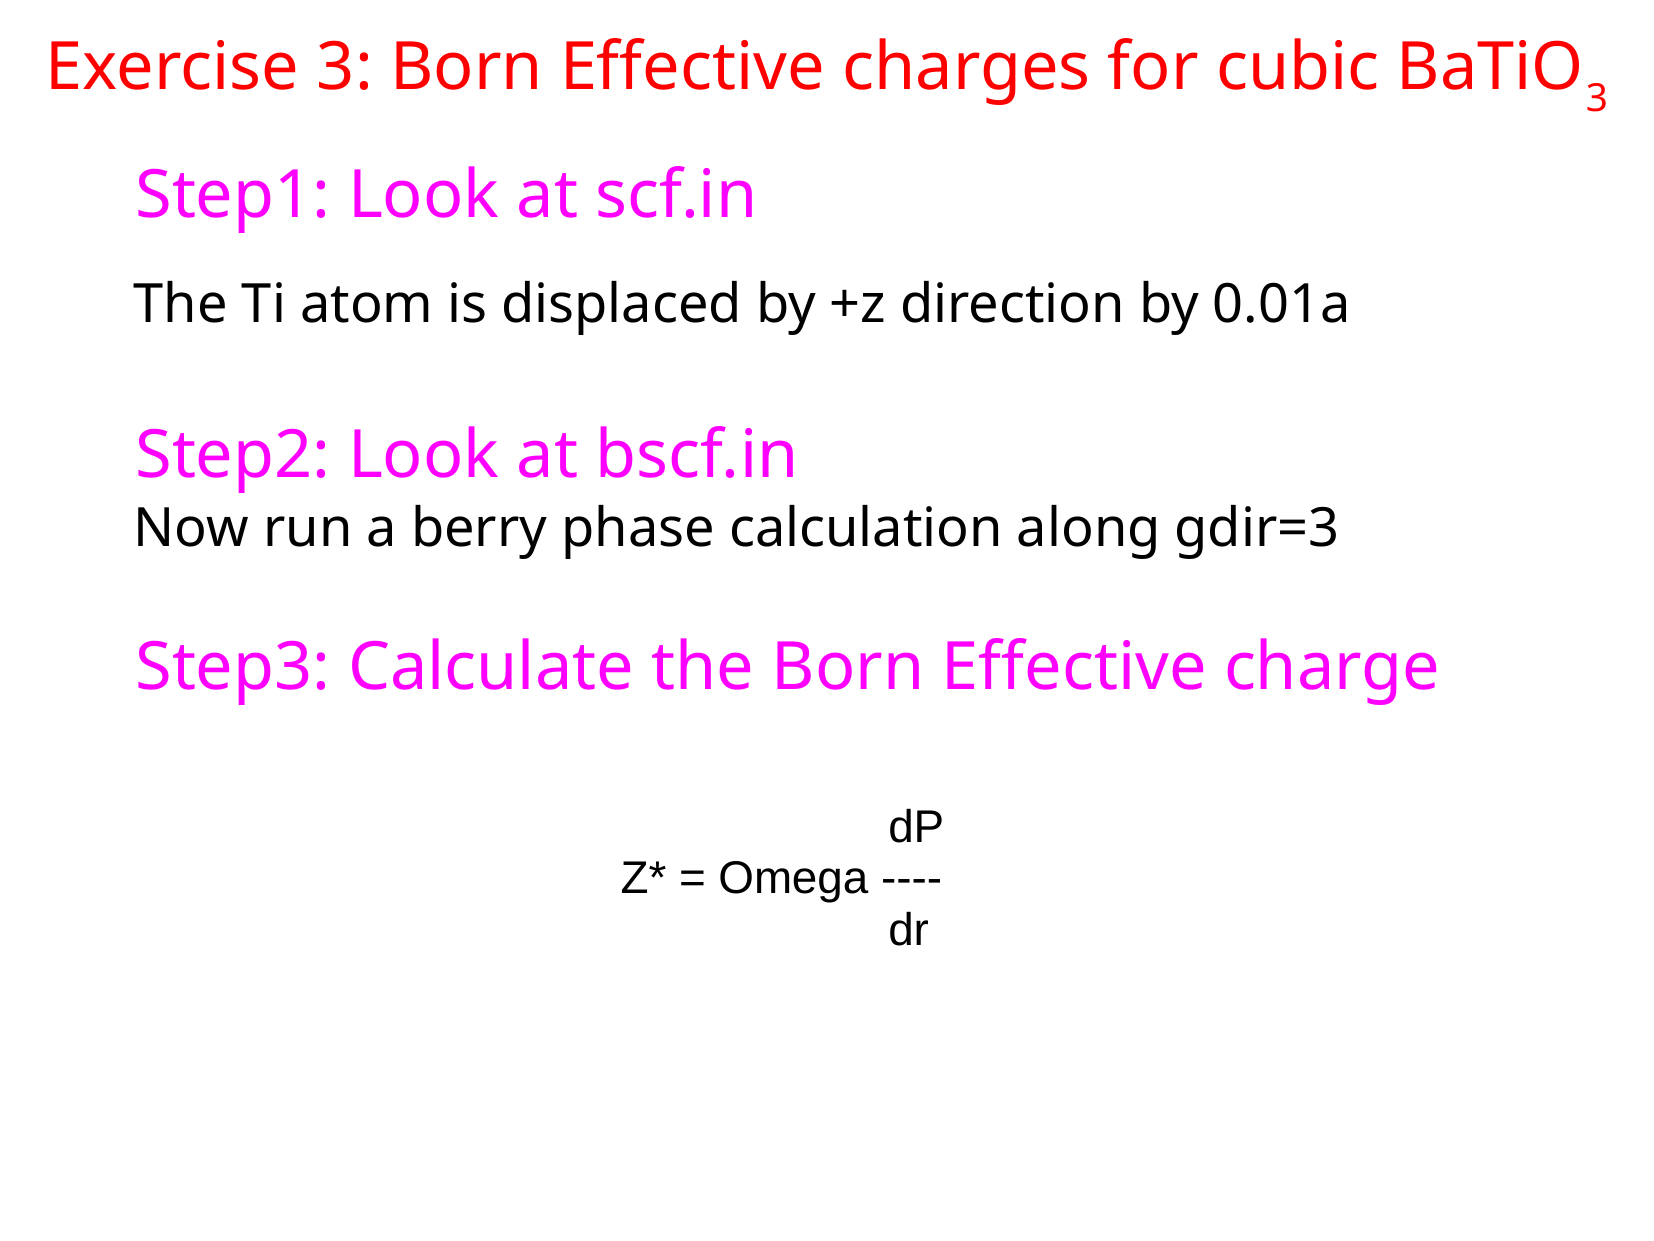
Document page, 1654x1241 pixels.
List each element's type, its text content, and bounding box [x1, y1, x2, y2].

title Exercise 3: Born Effective charges for cubic BaTiO3 [17, 0, 1636, 174]
text_box Step3: Calculate the Born Effective charge [117, 608, 1343, 727]
text_box The Ti atom is displaced by +z direction by 0.01a [116, 254, 1295, 355]
text_box Step2: Look at bscf.in [117, 395, 1264, 515]
text_box Step1: Look at scf.in [117, 174, 1264, 254]
text_box dP Z* = Omega ---- dr [516, 793, 1002, 963]
text_box Now run a berry phase calculation along gdir=3 [116, 478, 1242, 579]
